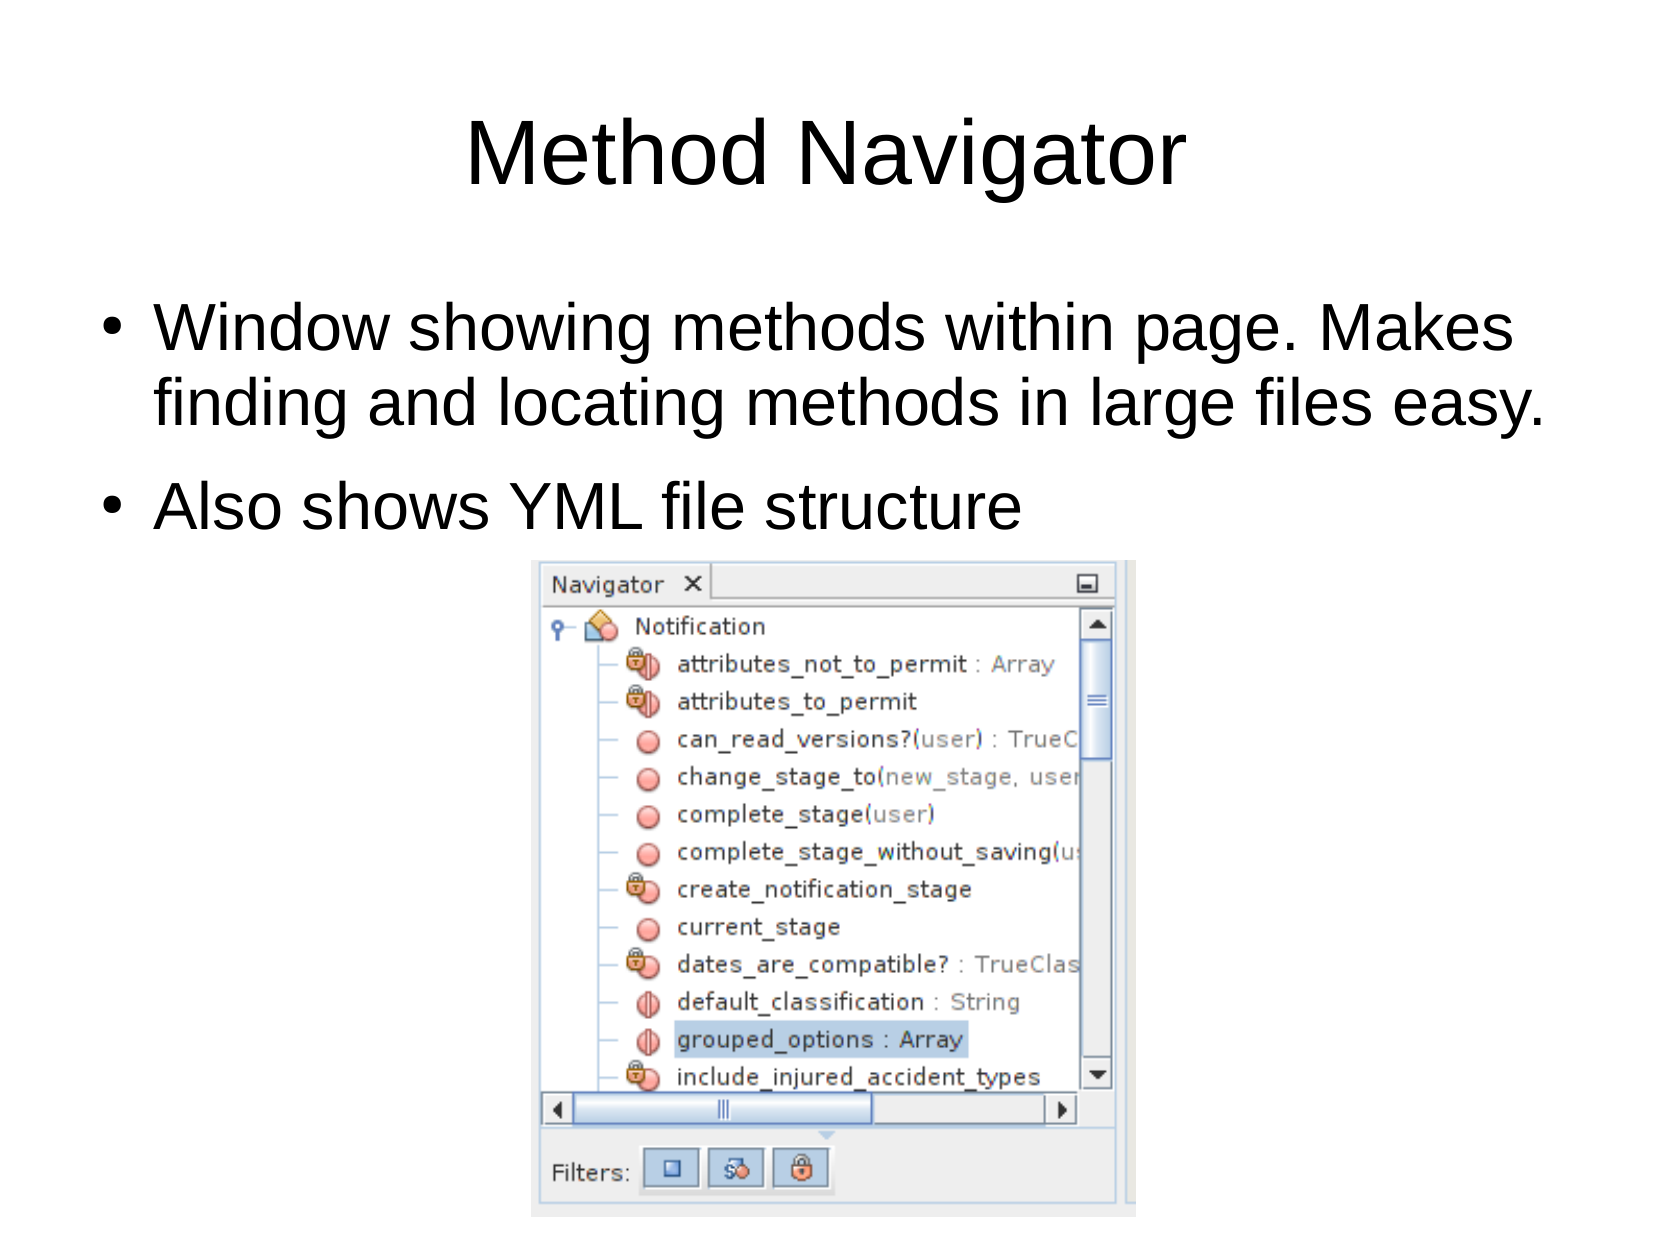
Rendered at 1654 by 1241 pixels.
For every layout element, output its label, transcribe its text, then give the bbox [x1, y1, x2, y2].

picture [531, 560, 1136, 1217]
title Method Navigator [82, 49, 1571, 257]
list Window showing methods within page. Makes finding and locating methods in large files easy. Also shows YML file structure [82, 290, 1571, 1010]
